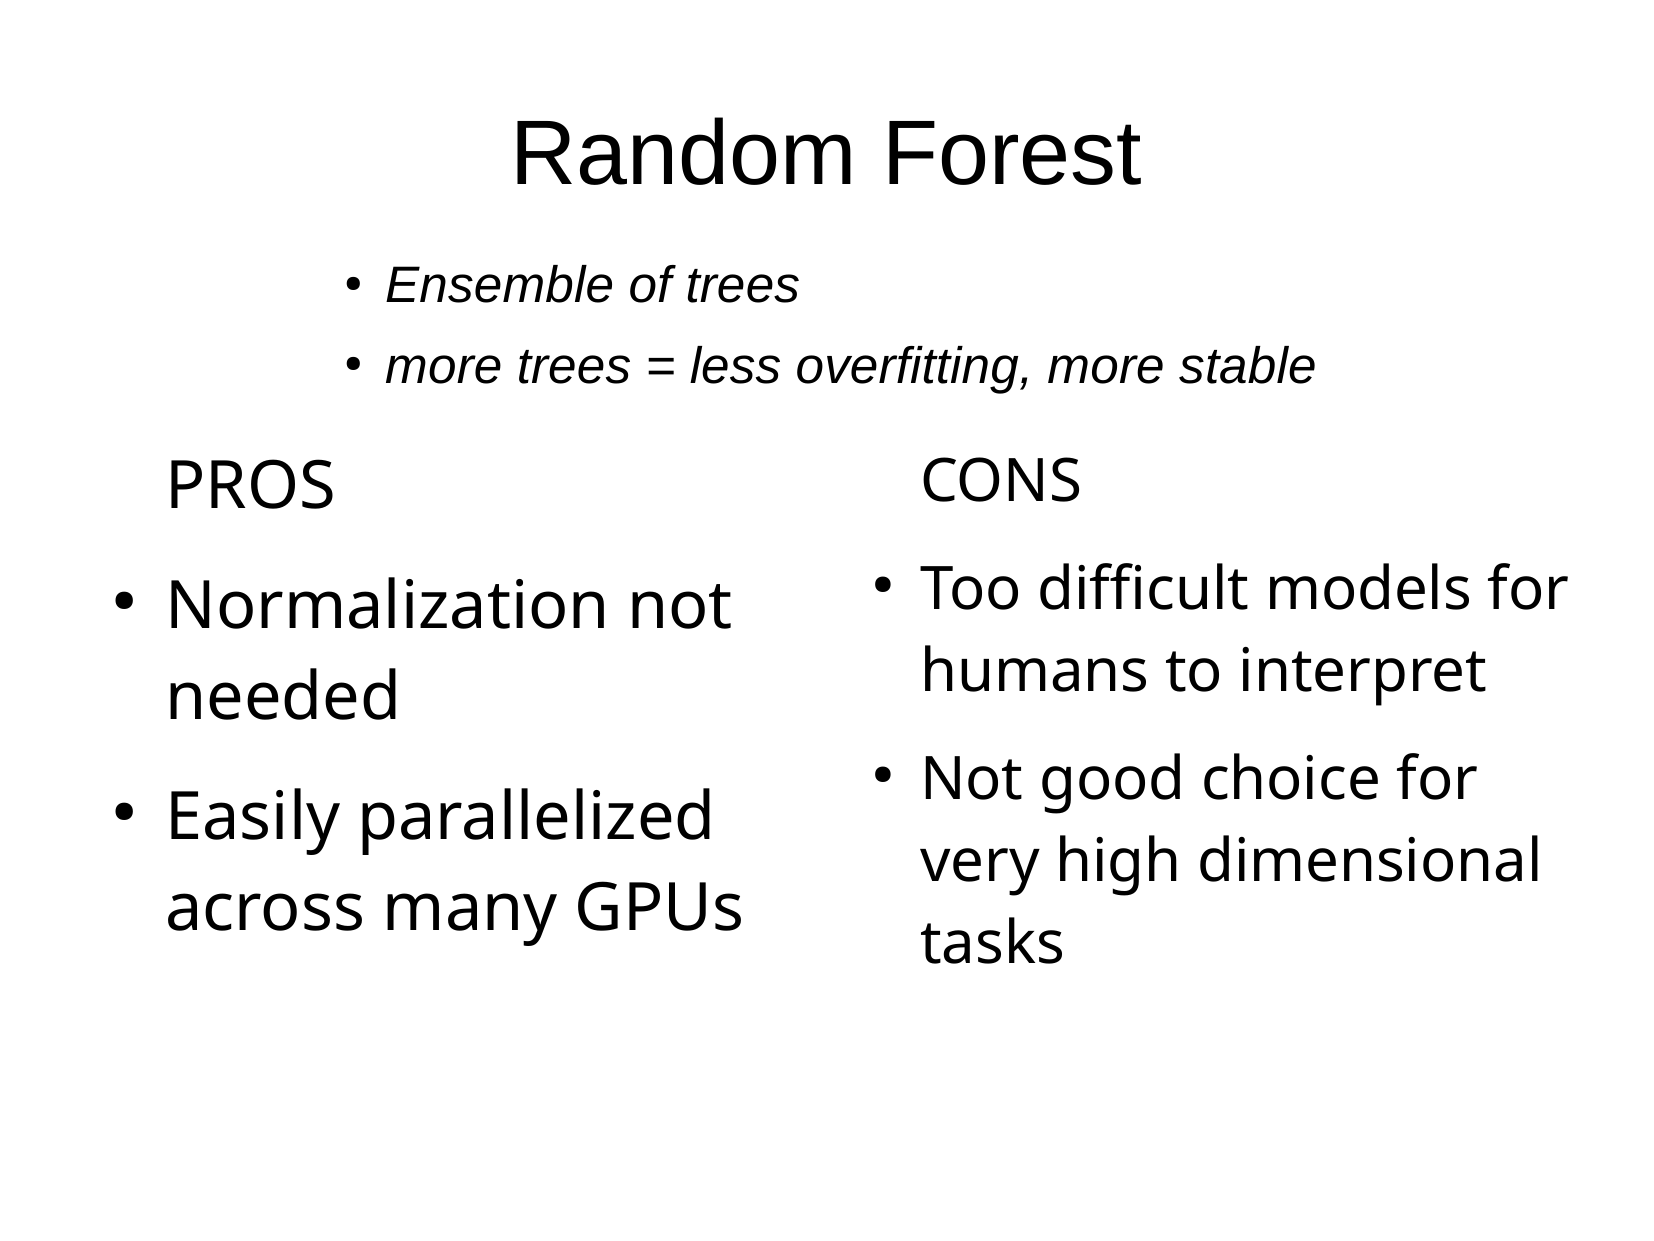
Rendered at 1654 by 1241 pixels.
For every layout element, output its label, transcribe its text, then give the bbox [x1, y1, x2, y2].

list CONS Too difficult models for humans to interpret Not good choice for very high dimensional tasks [856, 437, 1583, 1009]
title Random Forest [82, 49, 1571, 257]
list PROS Normalization not needed Easily parallelized across many GPUs [94, 437, 827, 1014]
list Ensemble of trees more trees = less overfitting, more stable [330, 256, 1323, 438]
